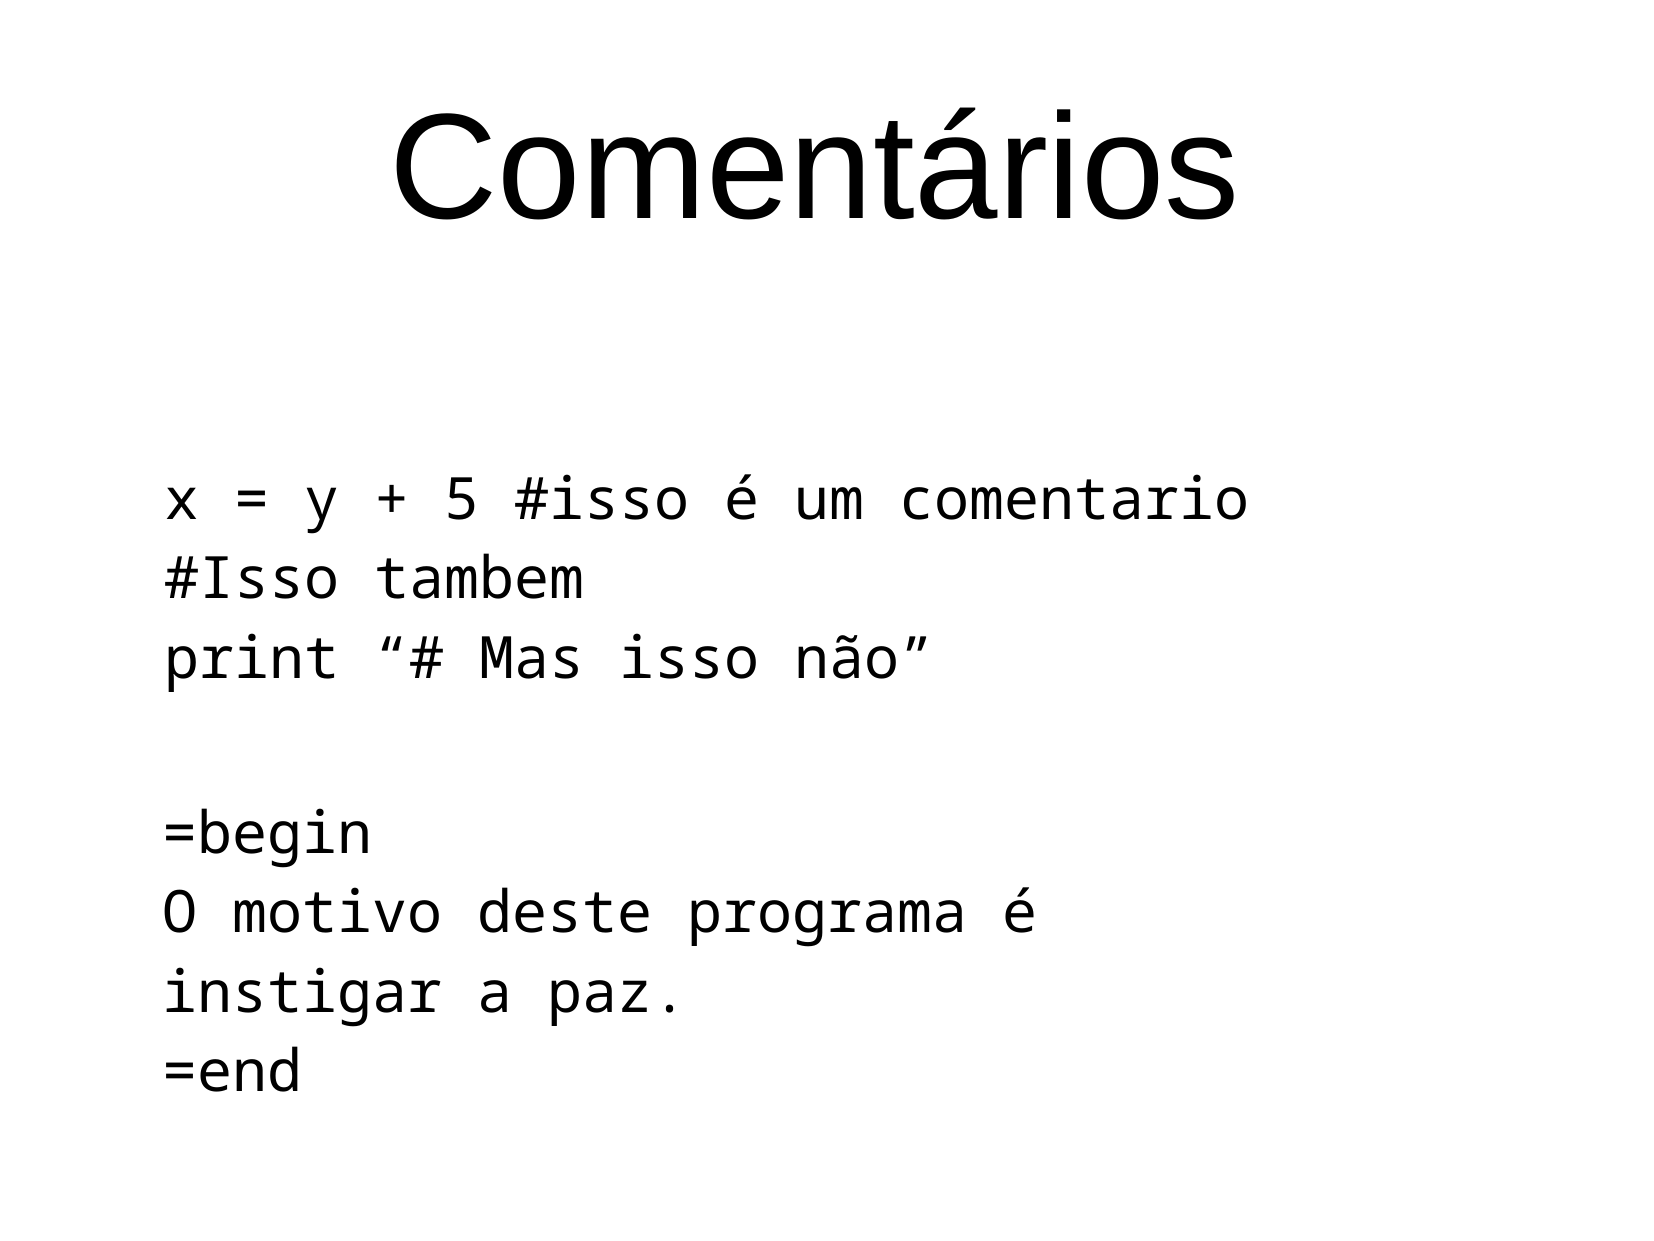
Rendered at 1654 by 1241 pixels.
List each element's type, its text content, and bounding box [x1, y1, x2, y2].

text_box Comentários [375, 75, 1256, 258]
text_box =begin O motivo deste programa é instigar a paz. =end [147, 784, 1263, 1069]
text_box x = y + 5 #isso é um comentario #Isso tambem print “# Mas isso não” [150, 450, 1501, 668]
